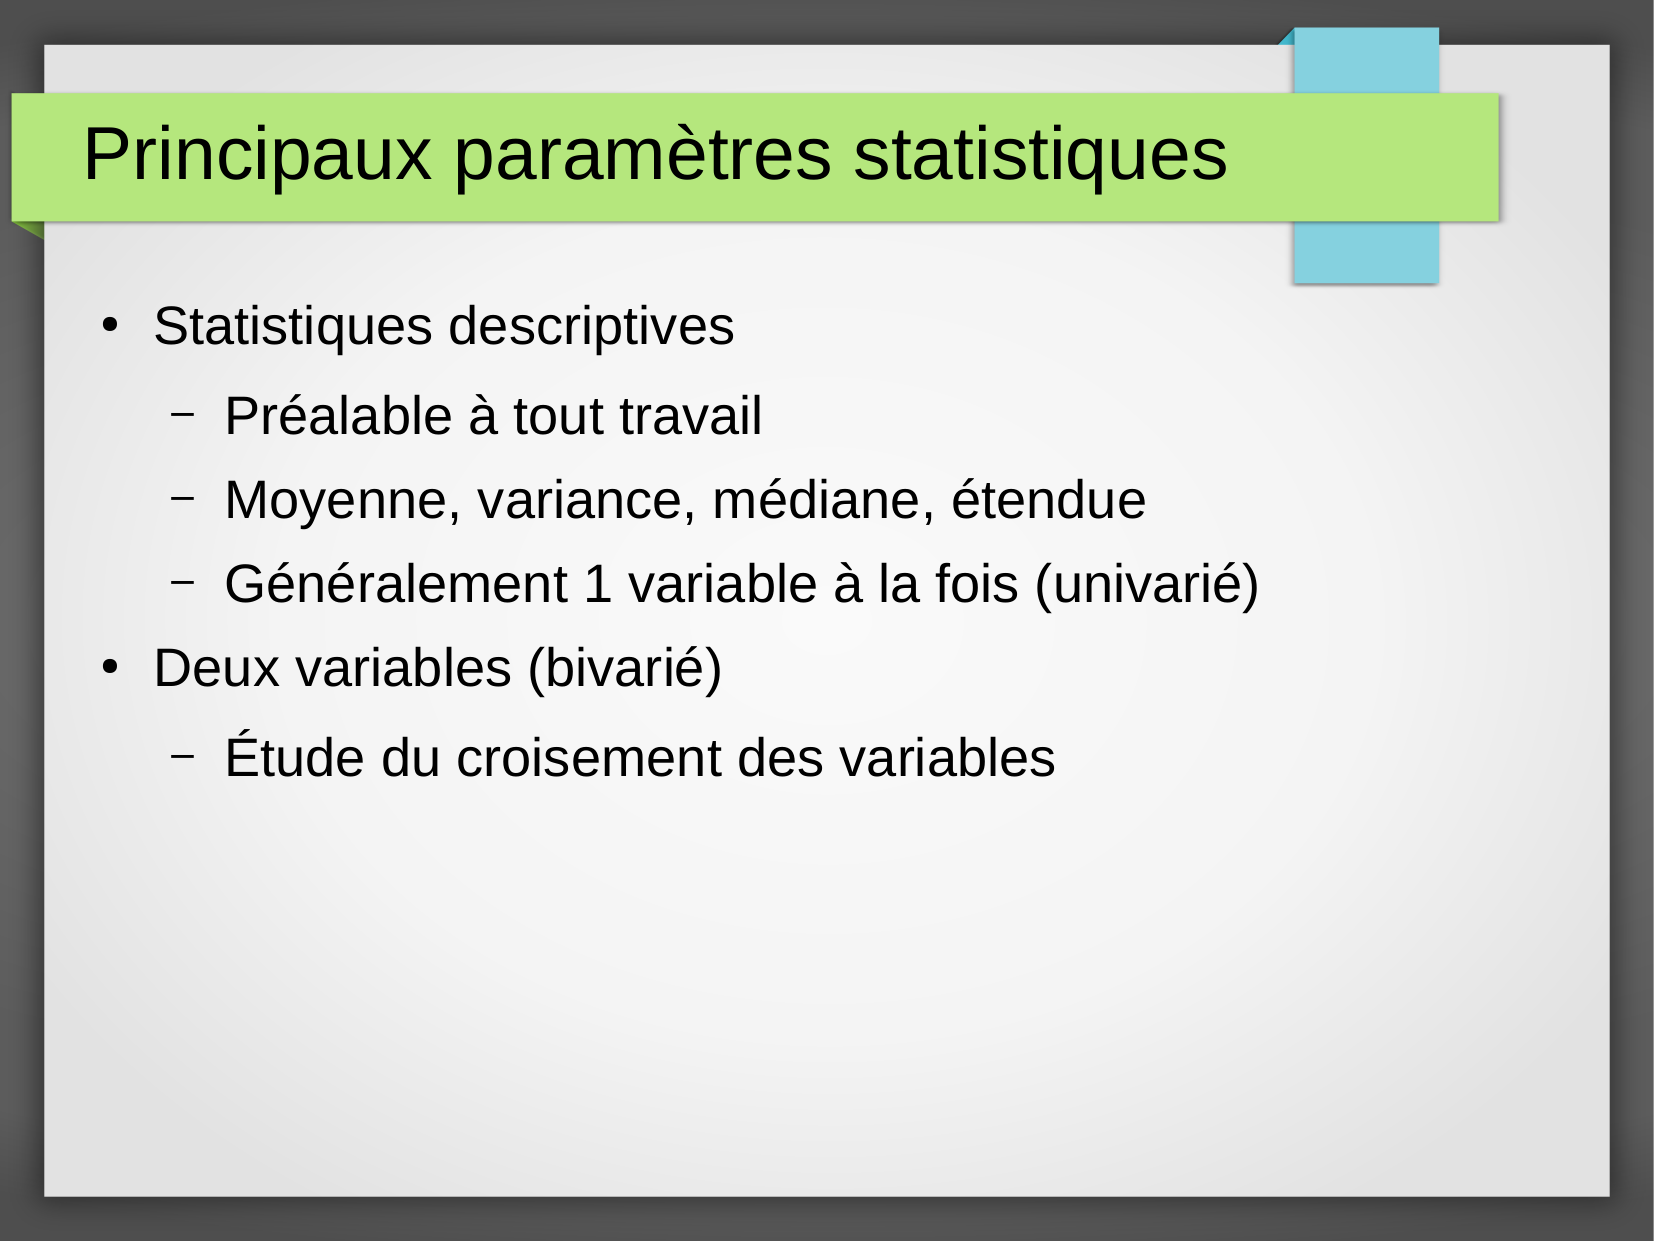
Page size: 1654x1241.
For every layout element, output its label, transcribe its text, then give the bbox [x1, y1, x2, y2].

title Principaux paramètres statistiques [82, 94, 1264, 213]
picture [0, 0, 1654, 1241]
list Statistiques descriptives Préalable à tout travail Moyenne, variance, médiane, étendue Généralement 1 variable à la fois (univarié) Deux variables (bivarié) Étude du croisement des variables [82, 295, 1571, 1015]
